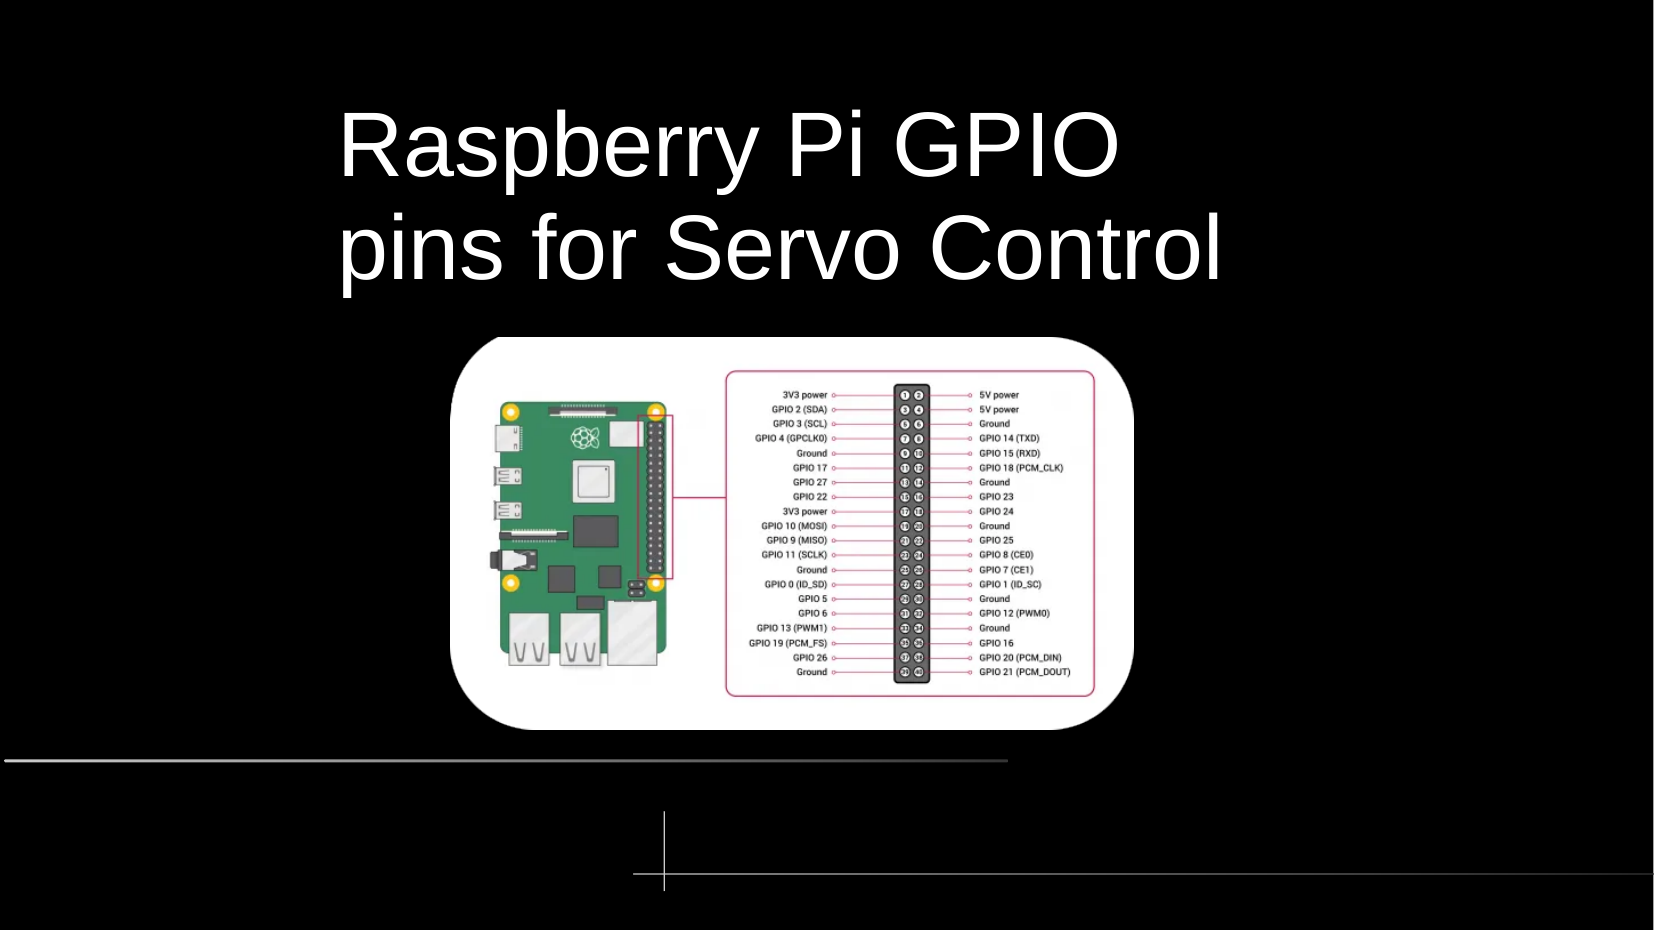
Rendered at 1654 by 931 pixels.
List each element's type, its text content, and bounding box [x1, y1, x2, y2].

picture [450, 337, 1134, 730]
title Raspberry Pi GPIO pins for Servo Control [337, 37, 1313, 356]
